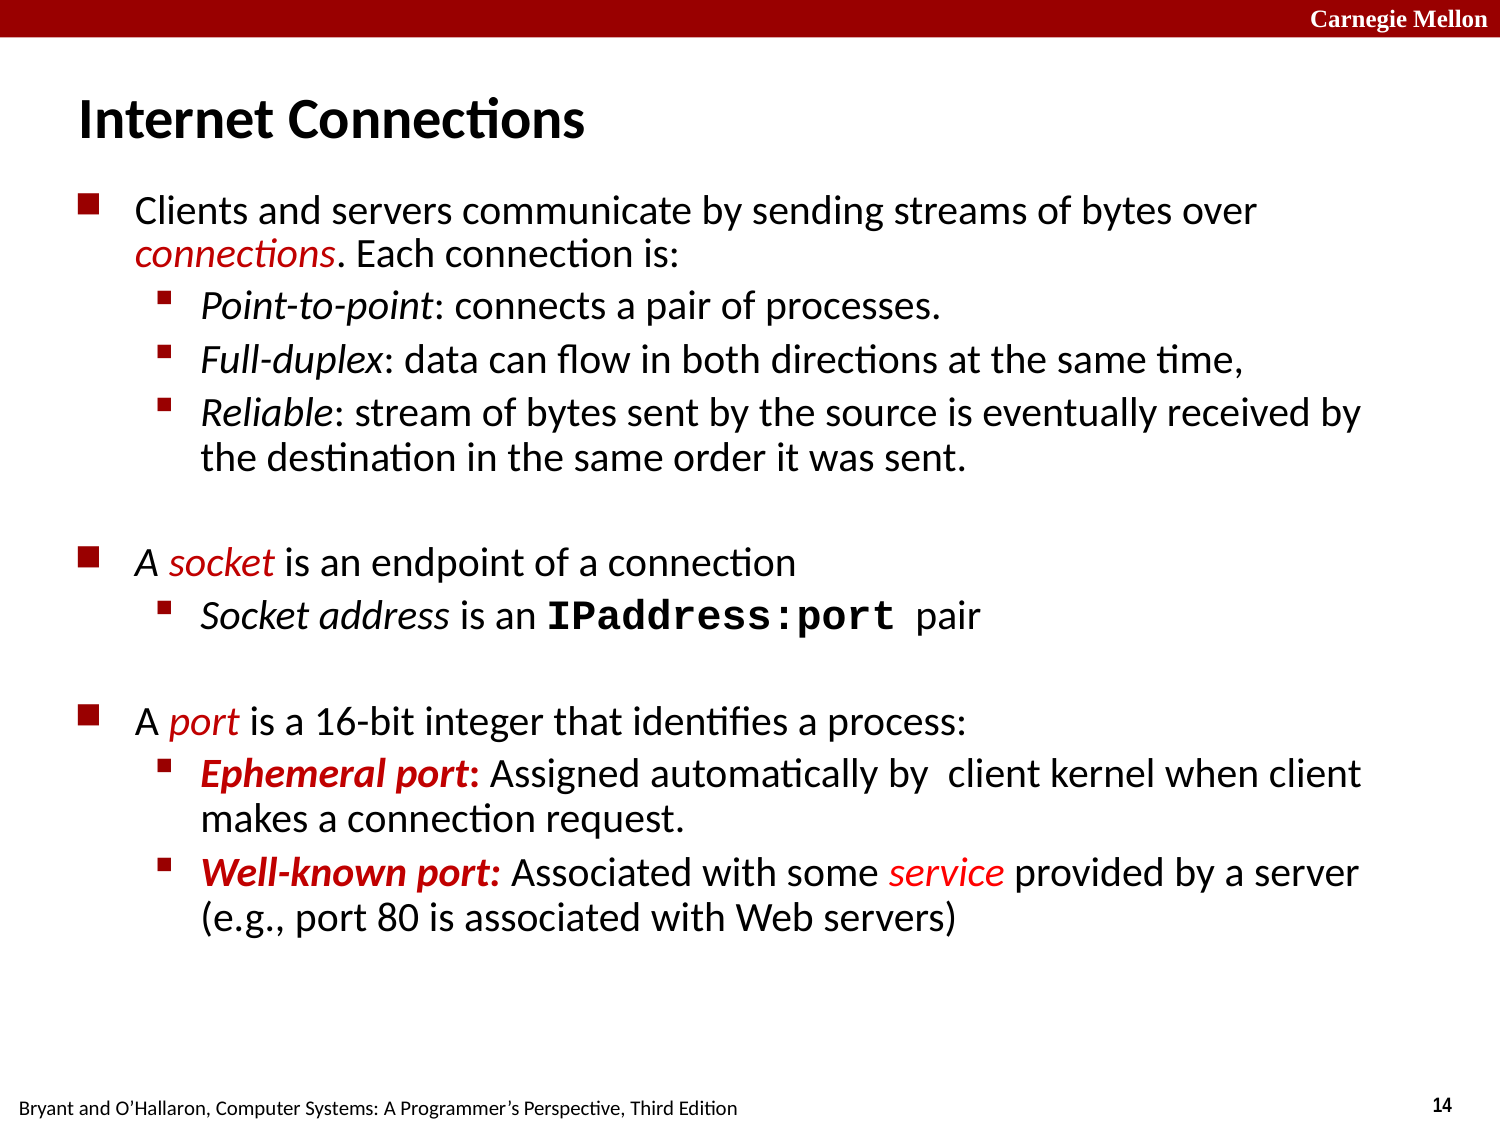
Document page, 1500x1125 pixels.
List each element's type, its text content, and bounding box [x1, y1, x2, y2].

list Clients and servers communicate by sending streams of bytes over connections. Each connection is: Point-to-point: connects a pair of processes. Full-duplex: data can flow in both directions at the same time, Reliable: stream of bytes sent by the source is eventually received by the destination in the same order it was sent. A socket is an endpoint of a connection Socket address is an IPaddress:port pair A port is a 16-bit integer that identifies a process: Ephemeral port: Assigned automatically by client kernel when client makes a connection request. Well-known port: Associated with some service provided by a server (e.g., port 80 is associated with Web servers) [63, 183, 1427, 1083]
title Internet Connections [63, 68, 1176, 163]
